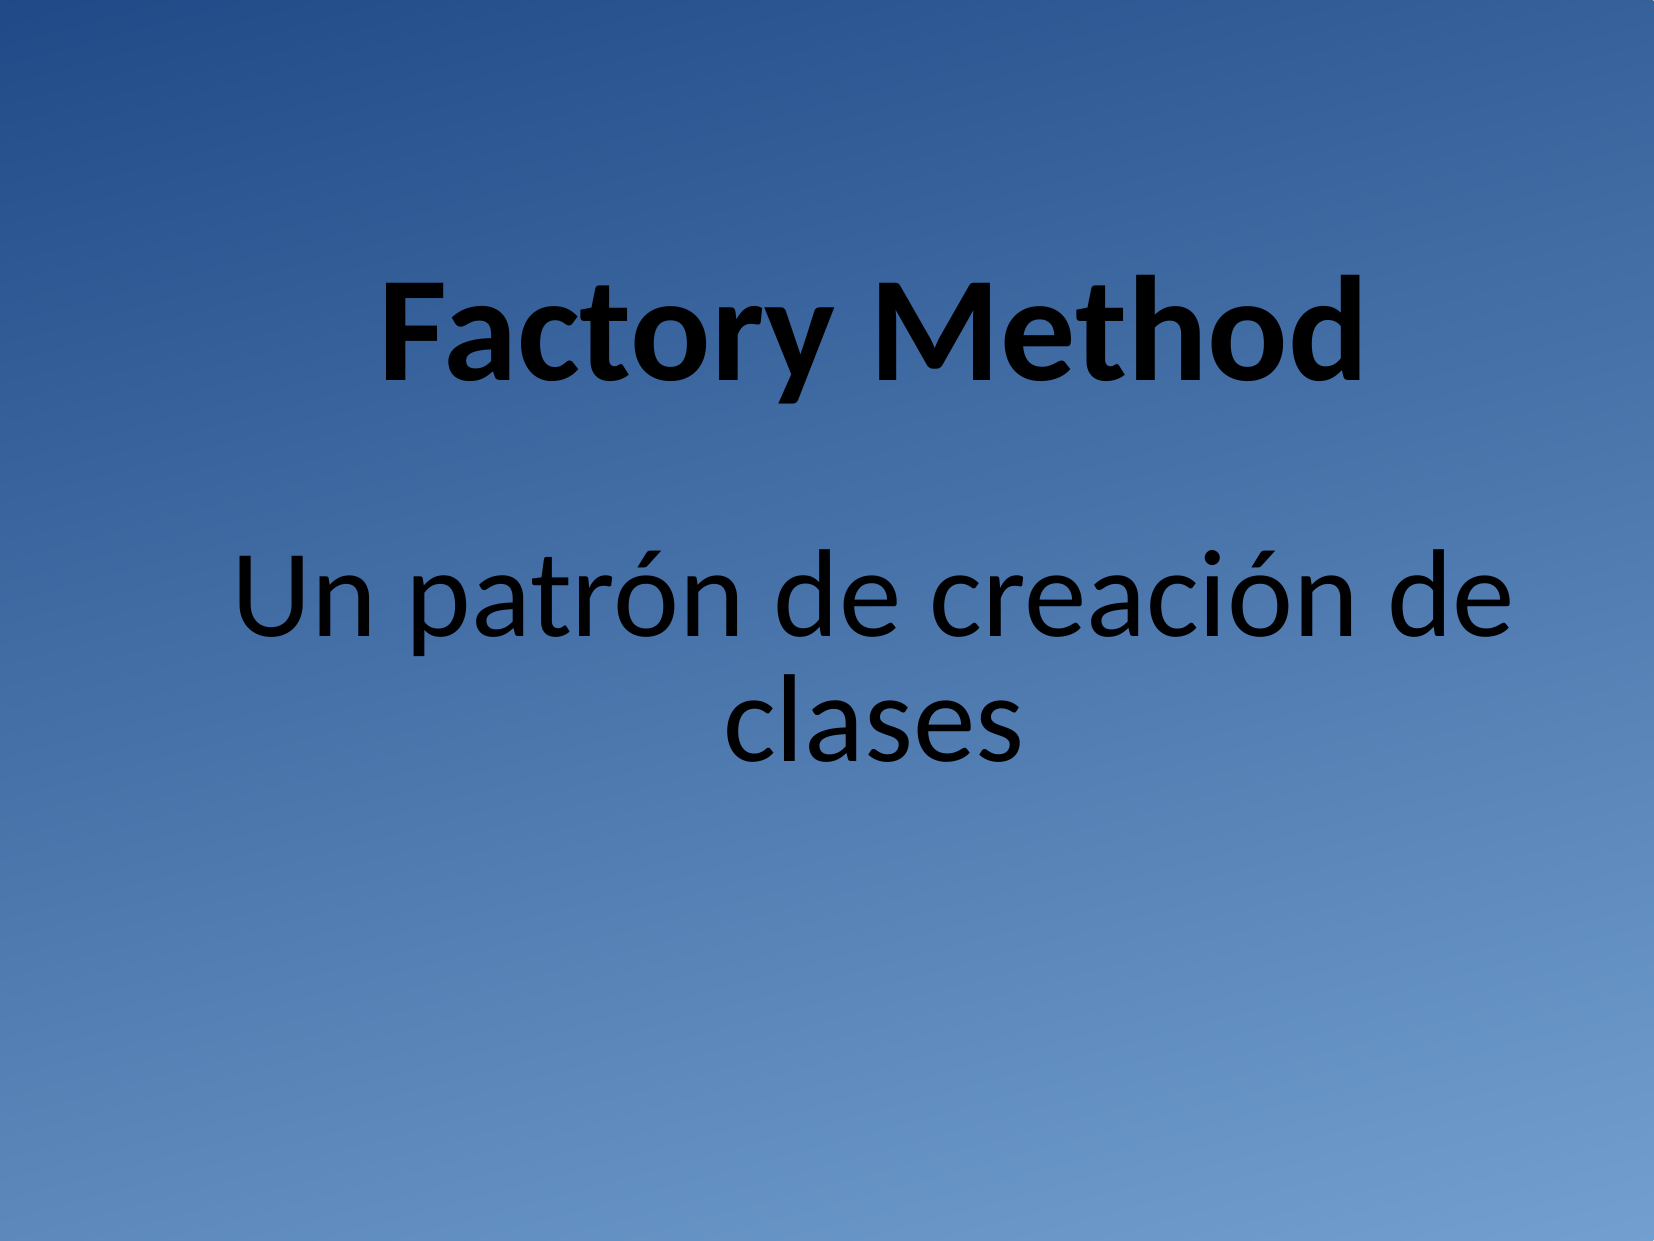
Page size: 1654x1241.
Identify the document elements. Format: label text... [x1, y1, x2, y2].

title Factory Method Un patrón de creación de clases [129, 224, 1619, 836]
